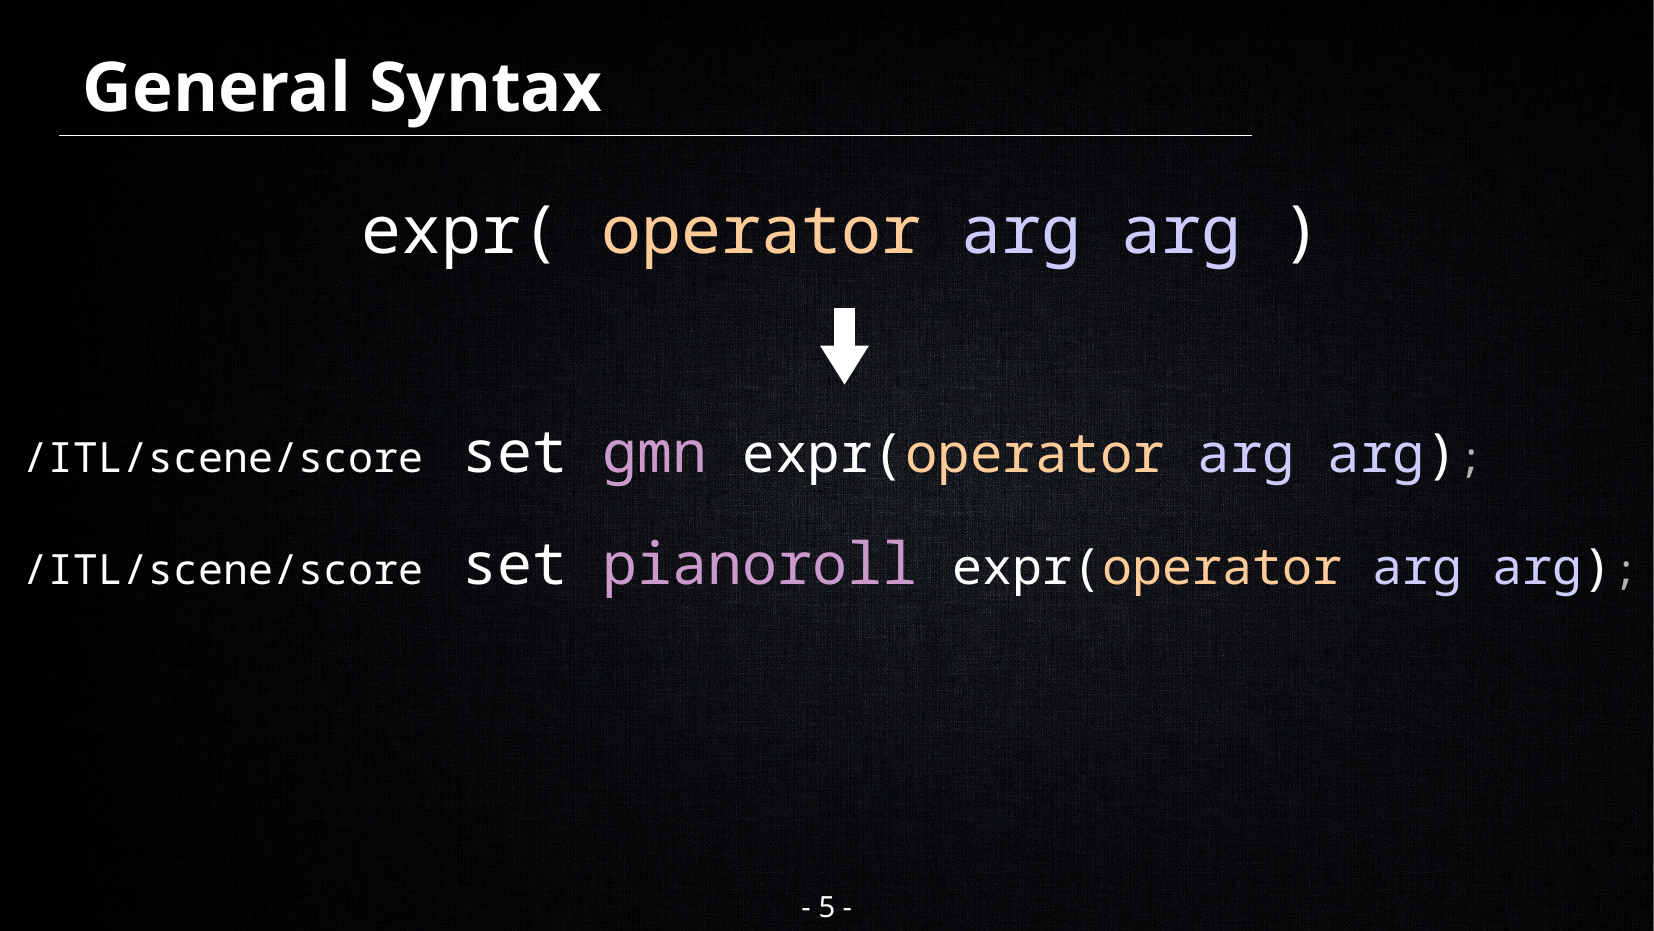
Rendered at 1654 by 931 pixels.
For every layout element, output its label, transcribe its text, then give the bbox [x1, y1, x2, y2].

picture [0, 0, 1654, 931]
text_box /ITL/scene/score set gmn expr(operator arg arg); [8, 393, 1498, 476]
text_box /ITL/scene/score set pianoroll expr(operator arg arg); [8, 505, 1653, 588]
title General Syntax [82, 7, 1571, 163]
text_box expr( operator arg arg ) [346, 174, 1337, 257]
